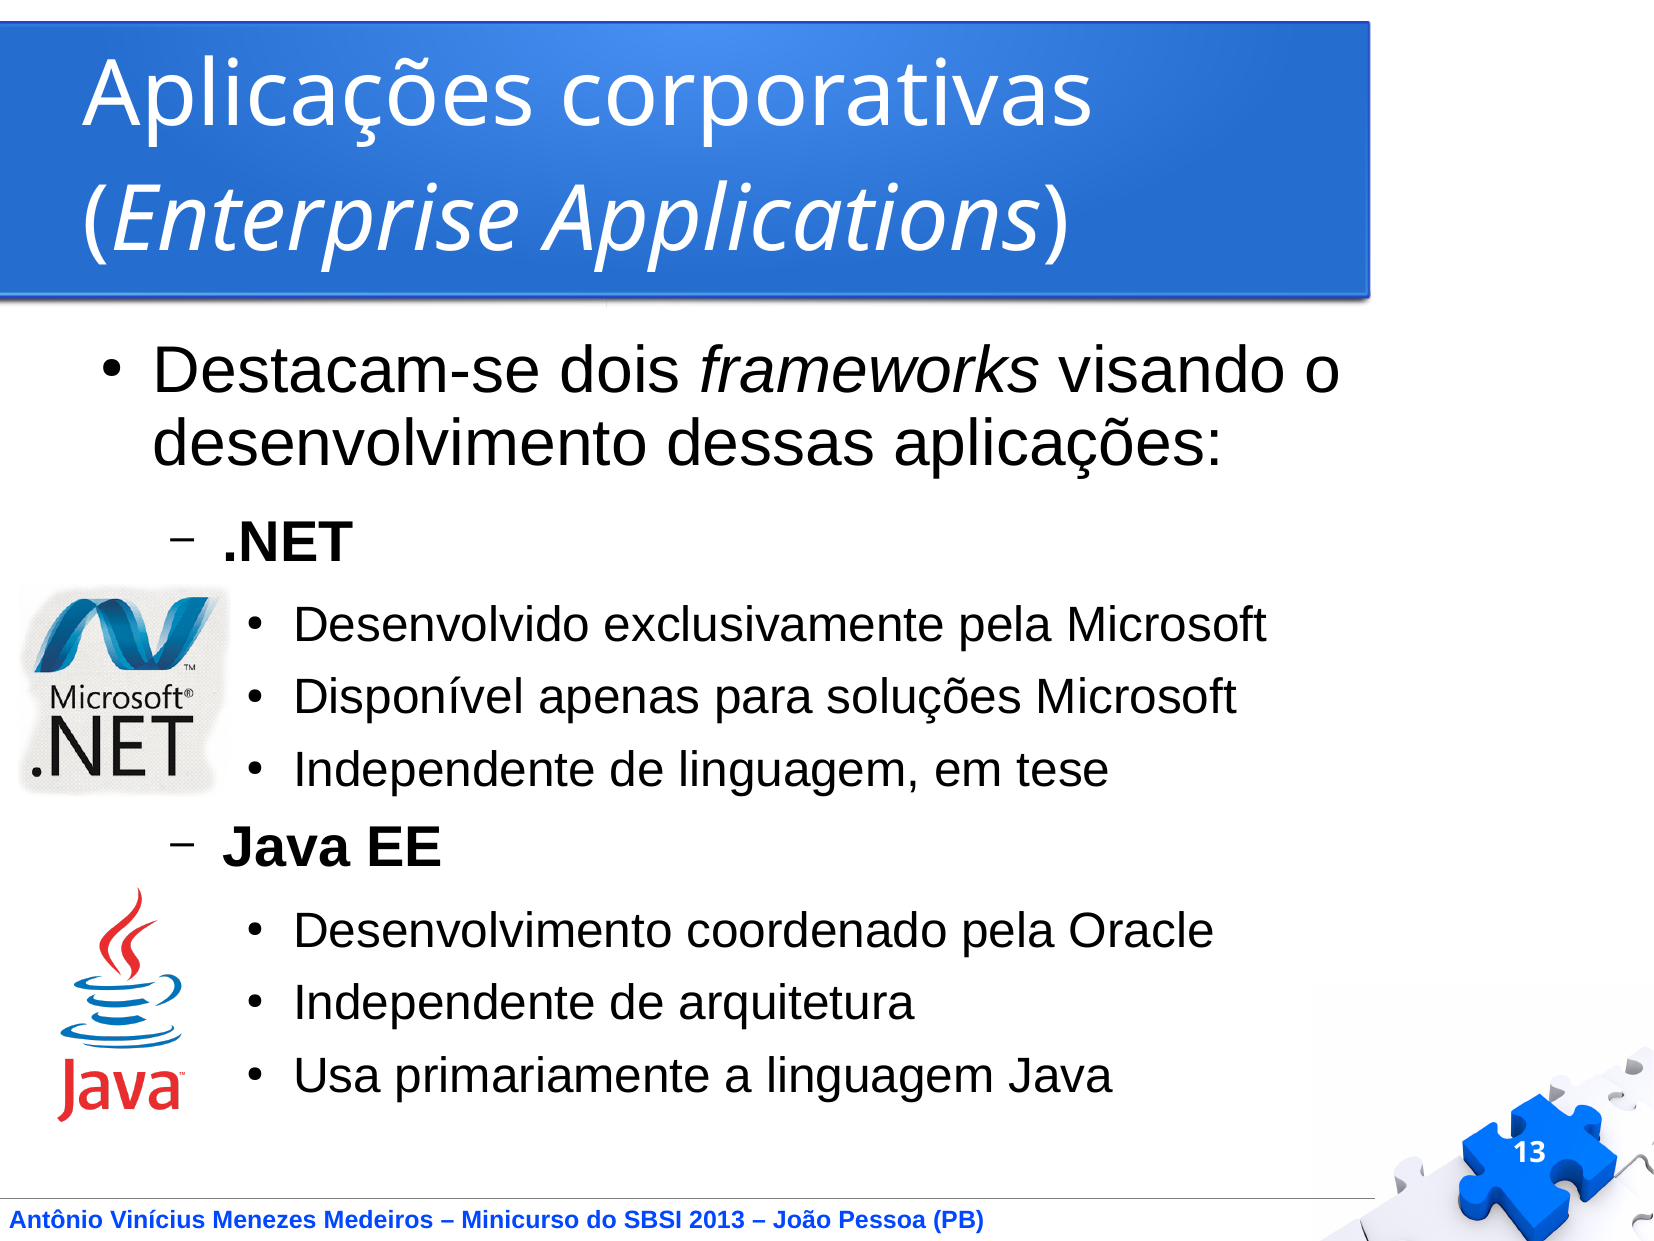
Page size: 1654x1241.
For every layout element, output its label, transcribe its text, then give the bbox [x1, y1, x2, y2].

picture [18, 584, 231, 797]
picture [1311, 983, 1654, 1241]
title Aplicações corporativas (Enterprise Applications) [82, 49, 1276, 257]
picture [57, 887, 185, 1123]
list Destacam-se dois frameworks visando o desenvolvimento dessas aplicações: .NET Desenvolvido exclusivamente pela Microsoft Disponível apenas para soluções Microsoft Independente de linguagem, em tese Java EE Desenvolvimento coordenado pela Oracle Independente de arquitetura Usa primariamente a linguagem Java [82, 332, 1356, 1111]
picture [0, 21, 1375, 307]
